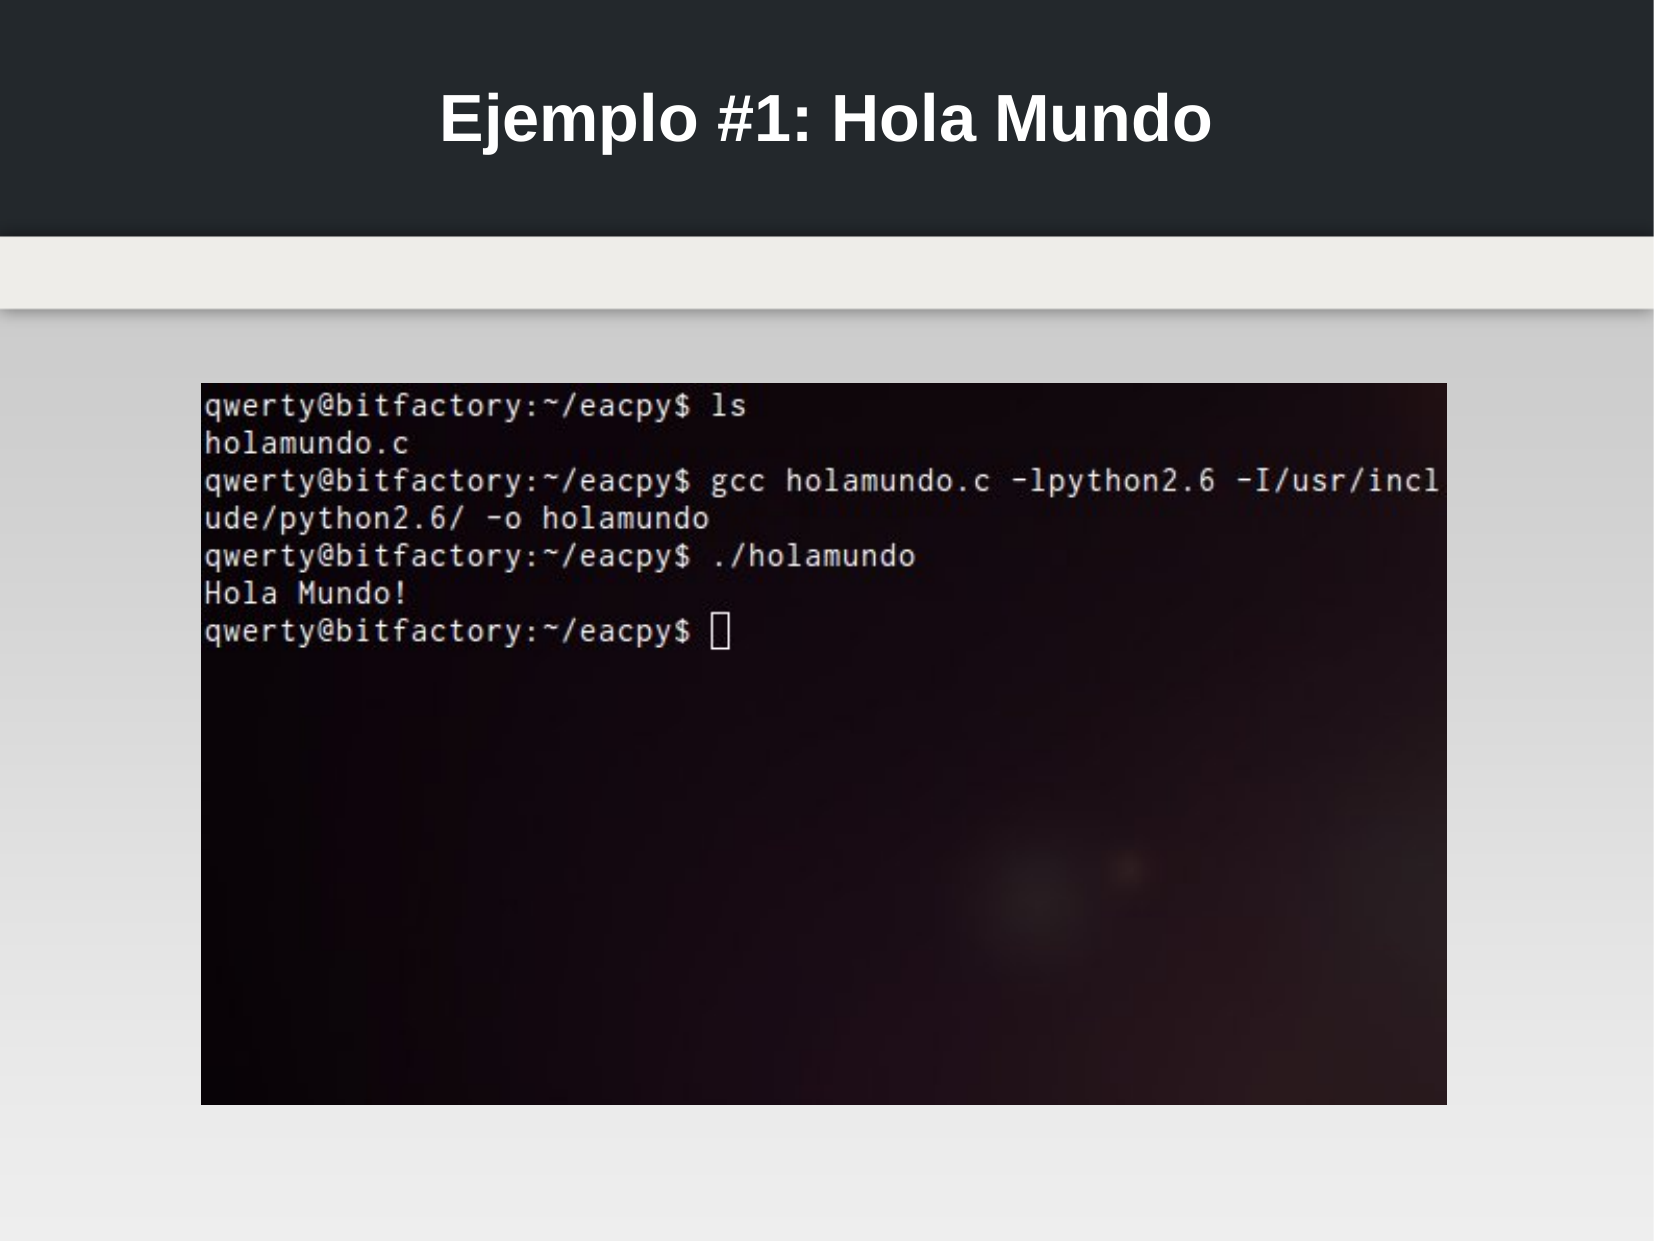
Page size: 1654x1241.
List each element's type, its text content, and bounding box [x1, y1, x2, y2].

picture [0, 237, 1654, 1241]
title Ejemplo #1: Hola Mundo [0, 0, 1654, 237]
